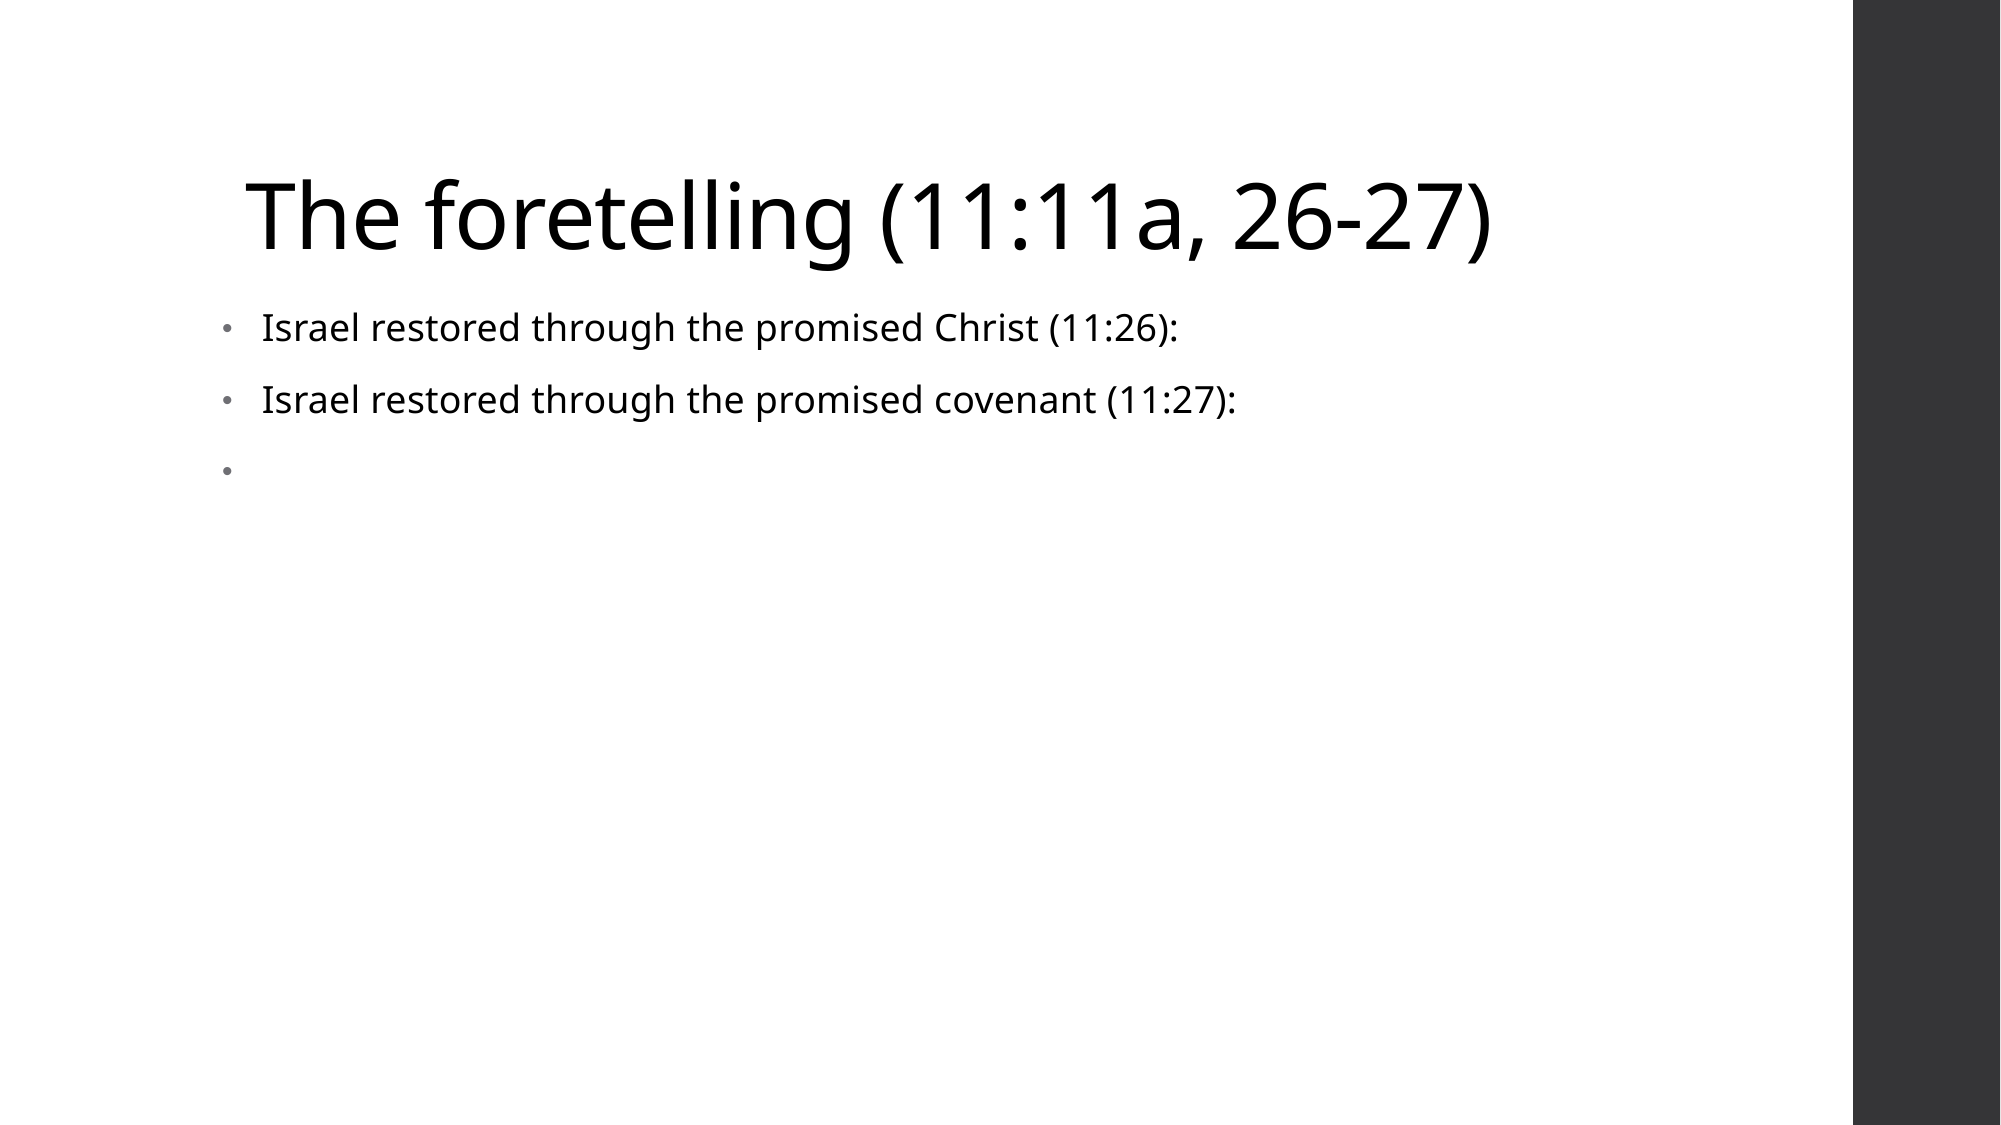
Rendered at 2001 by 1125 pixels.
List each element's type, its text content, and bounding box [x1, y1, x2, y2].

list Israel restored through the promised Christ (11:26): Israel restored through the promised covenant (11:27): [206, 299, 1617, 1014]
title The foretelling (11:11a, 26-27) [206, 60, 1797, 278]
